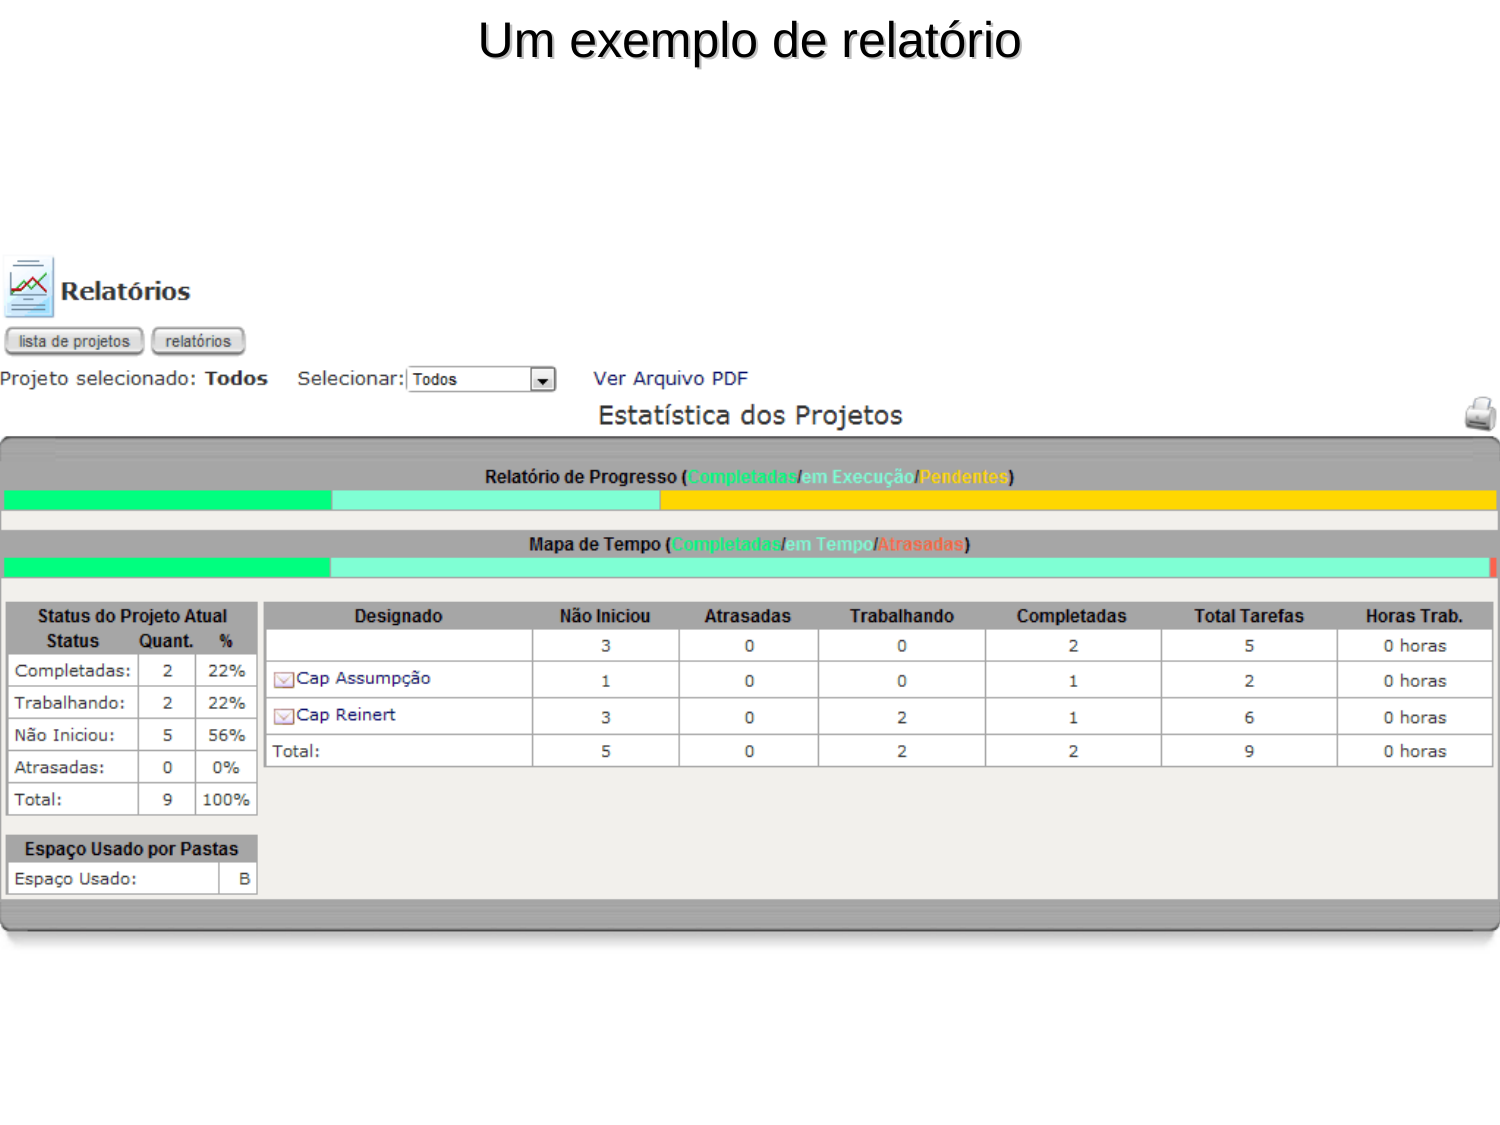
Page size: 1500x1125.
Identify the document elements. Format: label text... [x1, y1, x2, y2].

picture [0, 246, 1500, 959]
text_box Um exemplo de relatório [0, 0, 1500, 76]
